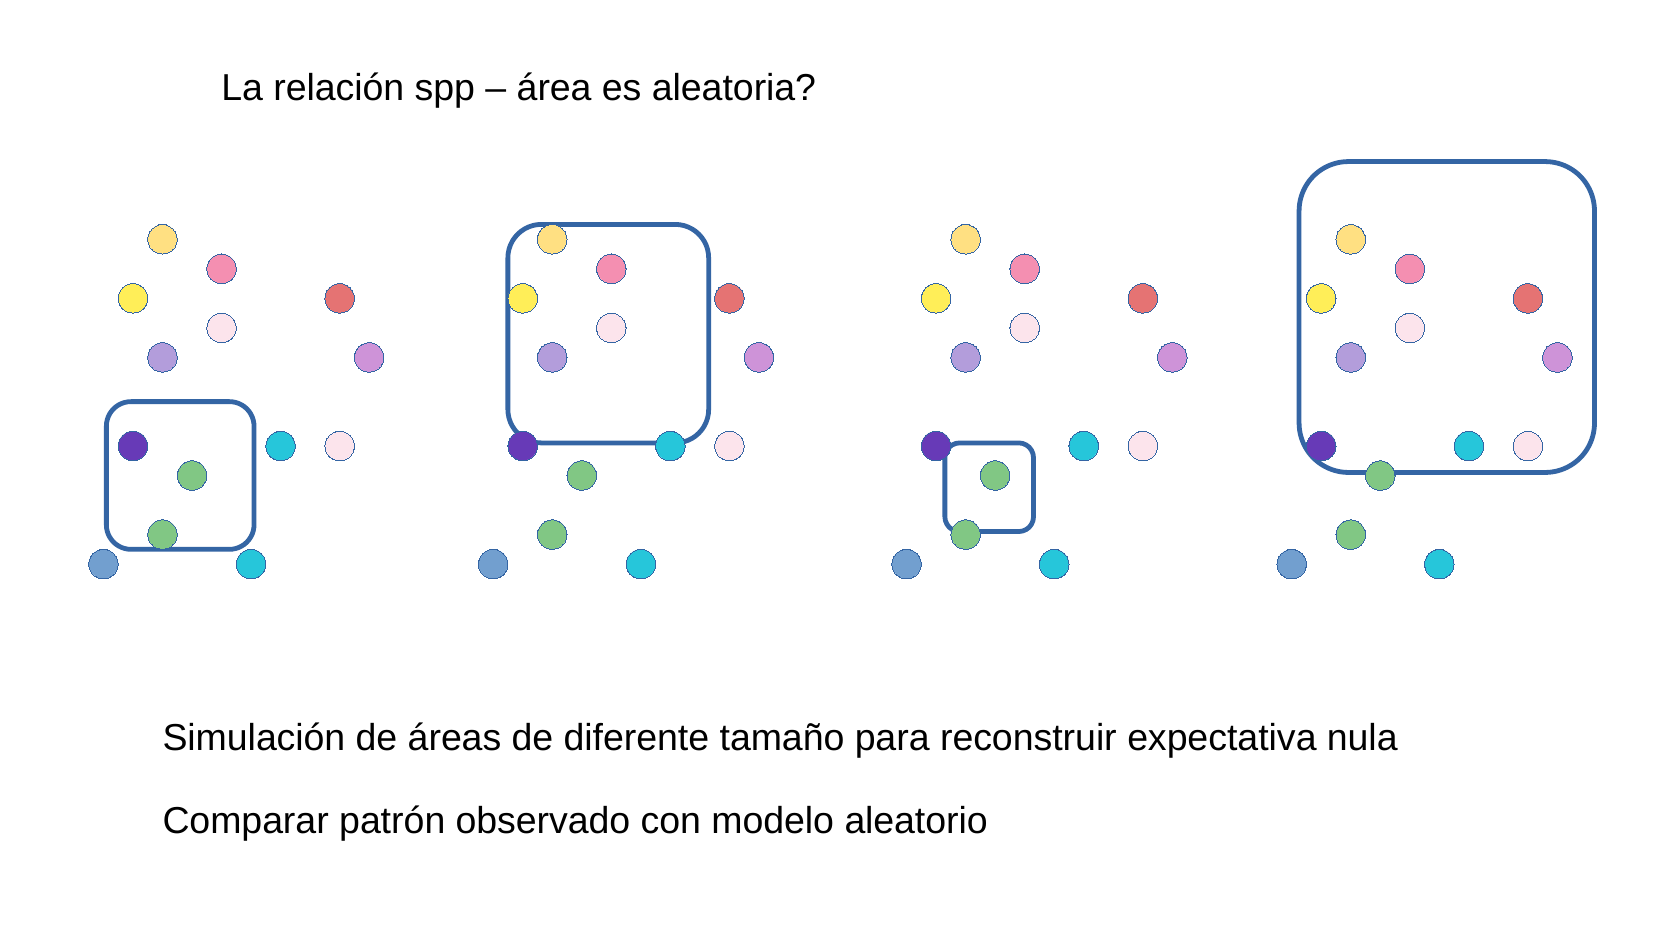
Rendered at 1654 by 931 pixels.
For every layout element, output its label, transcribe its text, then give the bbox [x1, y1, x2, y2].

text_box [1513, 431, 1543, 461]
text_box [714, 283, 745, 314]
text_box [206, 253, 237, 284]
text_box [1365, 460, 1396, 491]
text_box [147, 224, 178, 255]
text_box [1513, 283, 1543, 314]
text_box [118, 431, 148, 461]
text_box [980, 460, 1010, 491]
text_box [177, 460, 207, 491]
text_box [1424, 549, 1455, 579]
text_box [354, 342, 384, 373]
text_box [596, 253, 627, 284]
text_box [236, 549, 266, 579]
text_box [265, 431, 296, 461]
text_box [537, 224, 568, 255]
text_box [921, 431, 951, 461]
text_box [626, 549, 656, 579]
text_box [714, 431, 745, 461]
text_box [537, 342, 568, 373]
text_box [596, 313, 627, 343]
text_box [1306, 431, 1337, 461]
text_box [1335, 519, 1366, 550]
text_box [1039, 549, 1070, 579]
text_box [147, 342, 178, 373]
text_box [478, 549, 508, 579]
text_box Simulación de áreas de diferente tamaño para reconstruir expectativa nula Comparar patrón observado con modelo aleatorio [147, 708, 1447, 850]
text_box [1157, 342, 1188, 373]
text_box [1009, 313, 1040, 343]
text_box [950, 519, 981, 550]
text_box [1454, 431, 1484, 461]
text_box [507, 283, 538, 314]
text_box La relación spp – área es aleatoria? [206, 59, 1418, 116]
text_box [1335, 224, 1366, 255]
text_box [88, 549, 119, 579]
text_box [1542, 342, 1573, 373]
text_box [324, 283, 355, 314]
text_box [1009, 253, 1040, 284]
text_box [324, 431, 355, 461]
text_box [1068, 431, 1099, 461]
text_box [1128, 283, 1158, 314]
text_box [950, 342, 981, 373]
text_box [744, 342, 774, 373]
text_box [921, 283, 951, 314]
text_box [891, 549, 922, 579]
text_box [147, 519, 178, 550]
text_box [566, 460, 597, 491]
text_box [1335, 342, 1366, 373]
text_box [1306, 283, 1337, 314]
text_box [1128, 431, 1158, 461]
text_box [507, 431, 538, 461]
text_box [655, 431, 686, 461]
text_box [206, 313, 237, 343]
text_box [118, 283, 148, 314]
text_box [1395, 313, 1425, 343]
text_box [1276, 549, 1307, 579]
text_box [1395, 254, 1425, 284]
text_box [537, 519, 568, 550]
text_box [950, 224, 981, 255]
